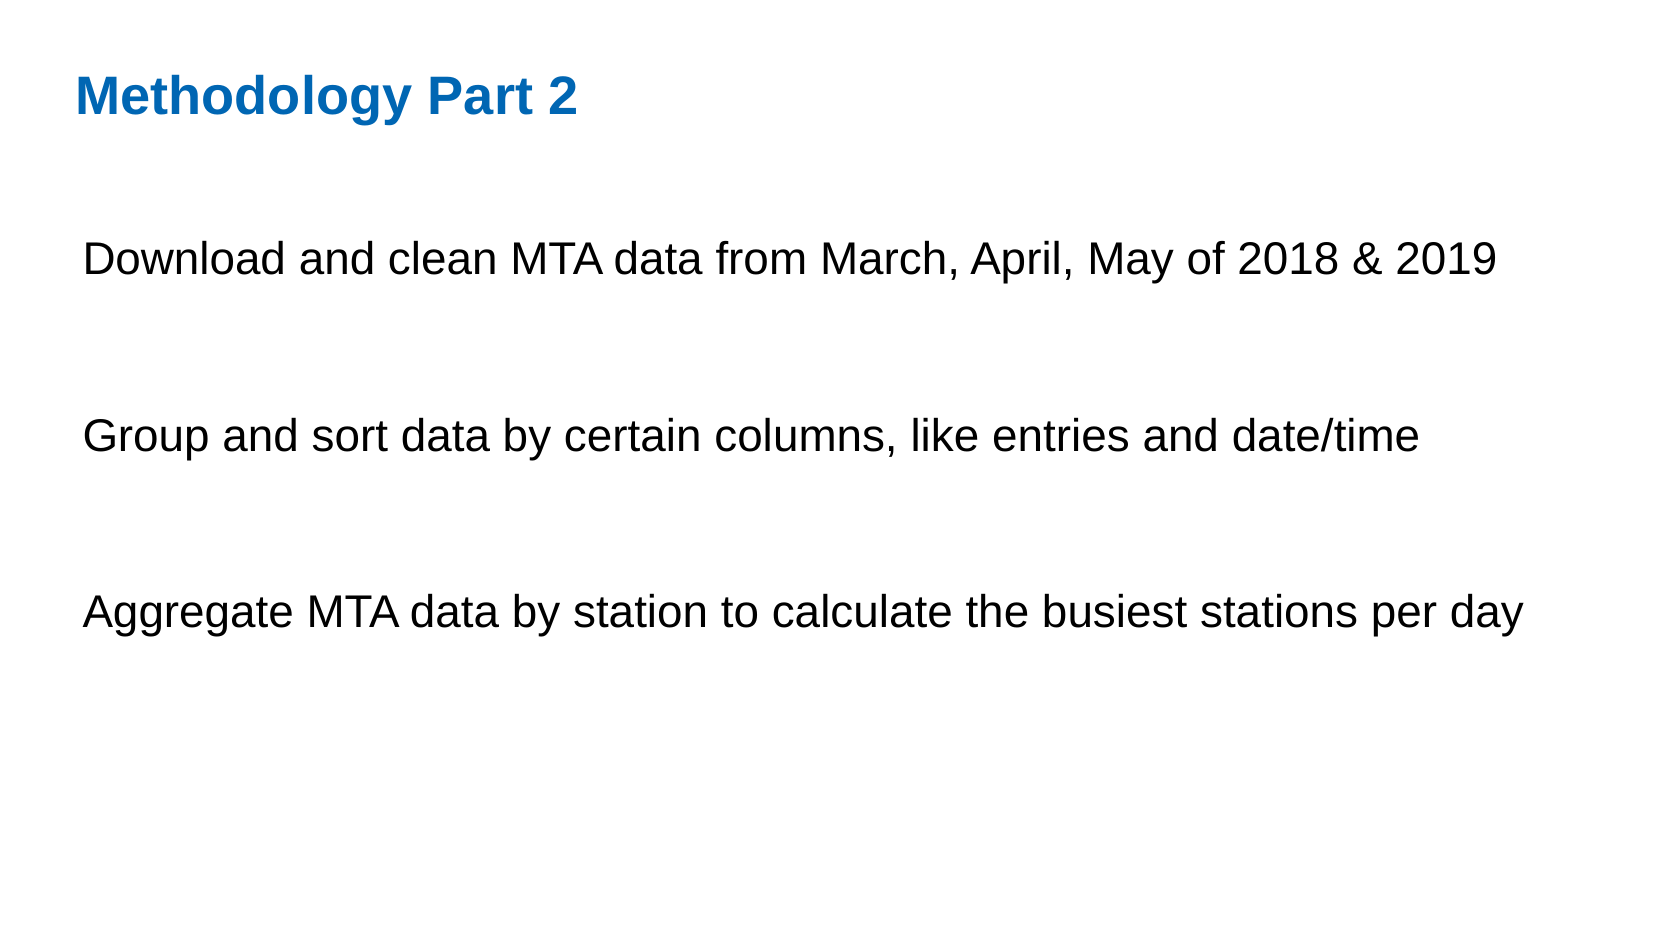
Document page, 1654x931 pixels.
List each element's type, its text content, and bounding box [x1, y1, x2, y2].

title Methodology Part 2 [0, 11, 751, 181]
text_box Download and clean MTA data from March, April, May of 2018 & 2019 Group and sort data by certain columns, like entries and date/time Aggregate MTA data by station to calculate the busiest stations per day [67, 217, 1613, 646]
